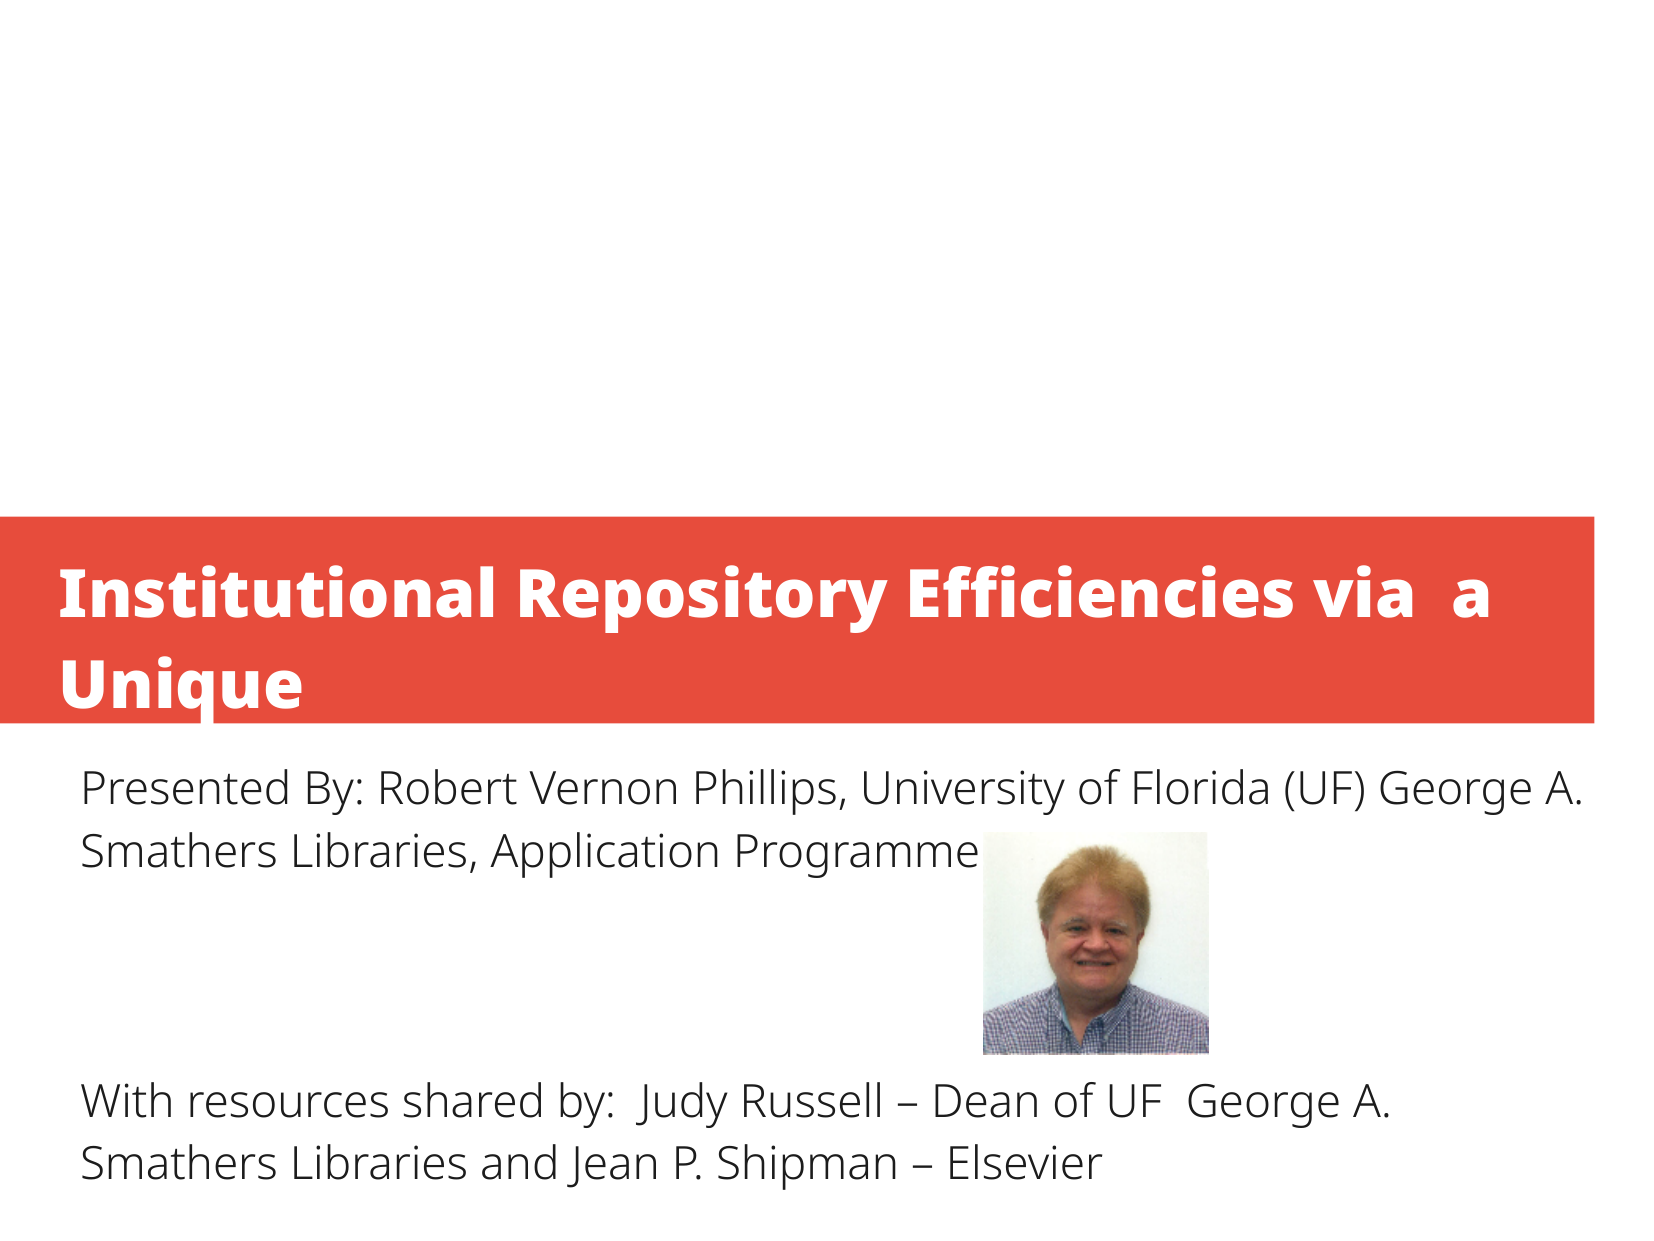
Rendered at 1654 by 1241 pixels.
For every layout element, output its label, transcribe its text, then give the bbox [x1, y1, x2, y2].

picture [983, 832, 1209, 1055]
subtitle Presented By: Robert Vernon Phillips, University of Florida (UF) George A. Smathers Libraries, Application Programmer II With resources shared by: Judy Russell – Dean of UF George A. Smathers Libraries and Jean P. Shipman – Elsevier [80, 755, 1595, 1182]
title Institutional Repository Efficiencies via a Unique Partnership Now Extending to Others [59, 546, 1595, 694]
